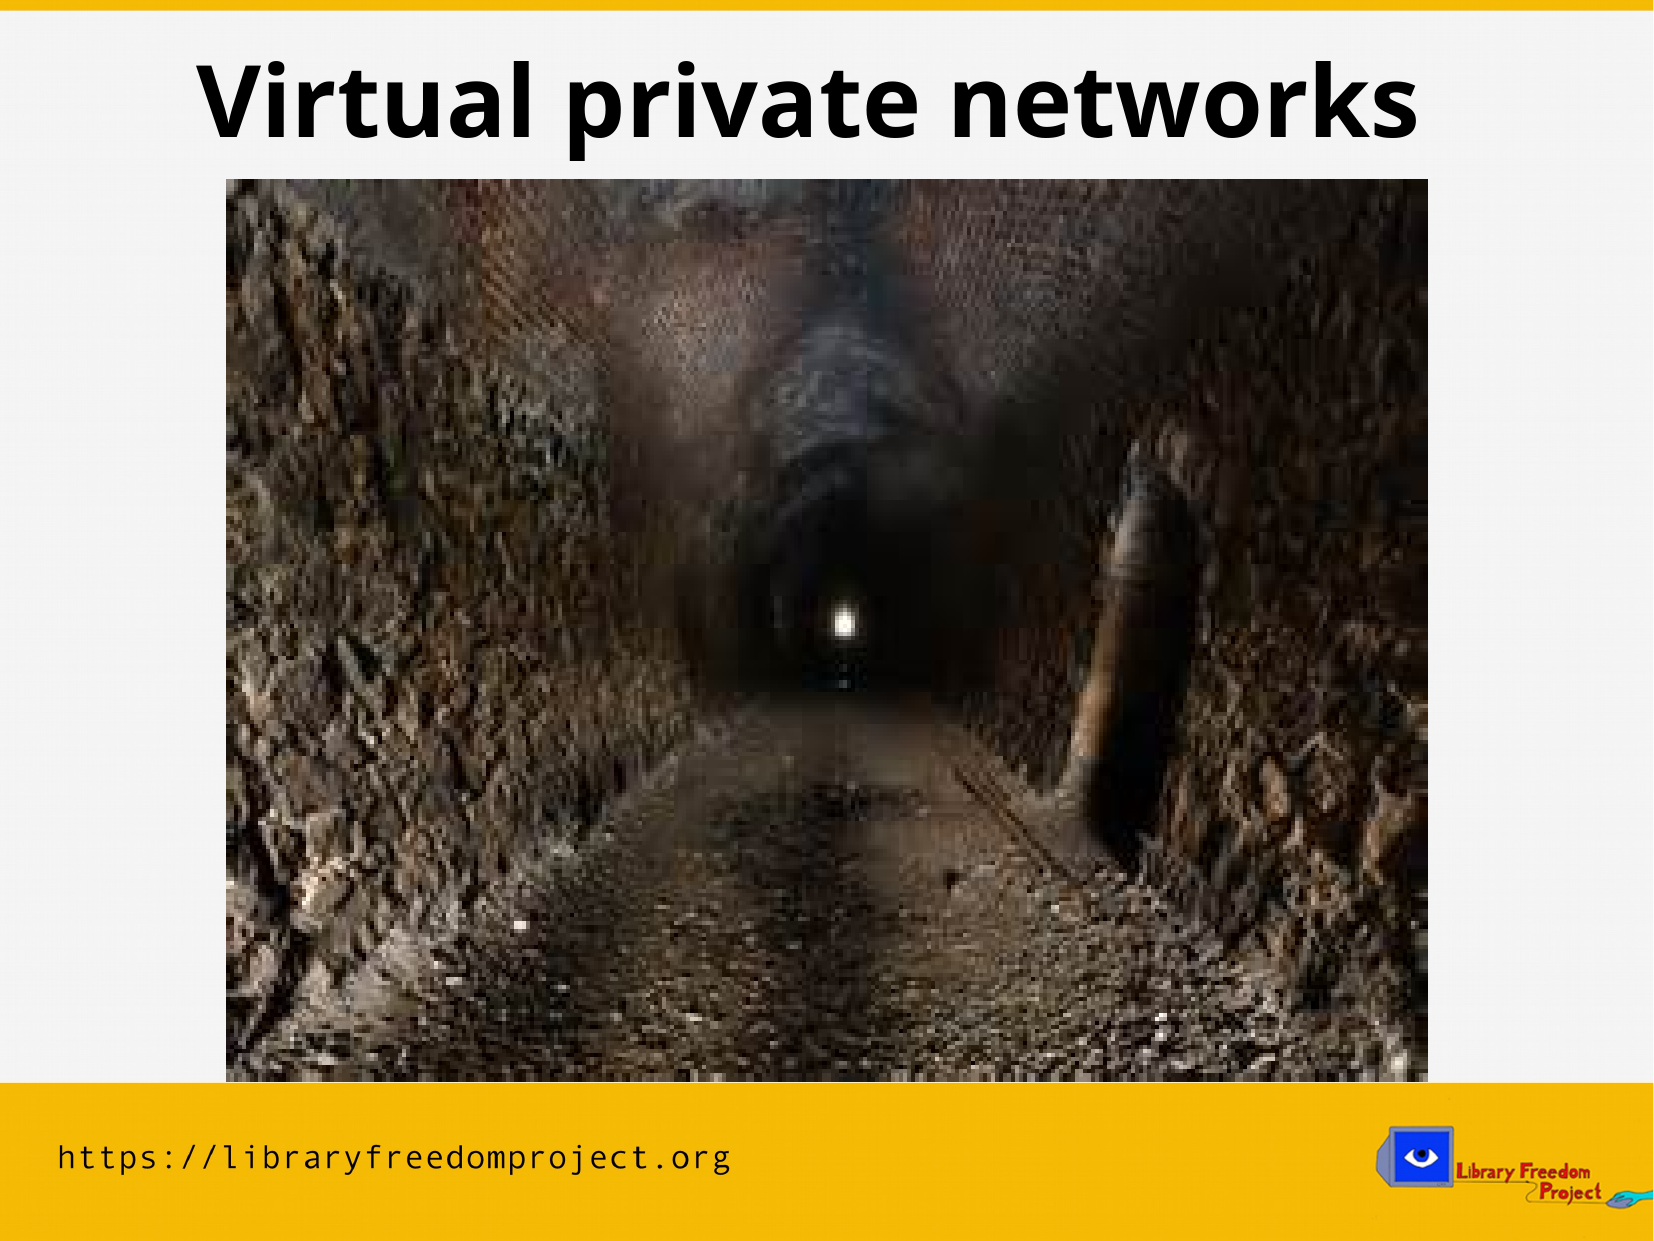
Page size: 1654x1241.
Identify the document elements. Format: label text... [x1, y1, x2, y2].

text_box Virtual private networks [196, 30, 1458, 169]
picture [0, 0, 1654, 1241]
